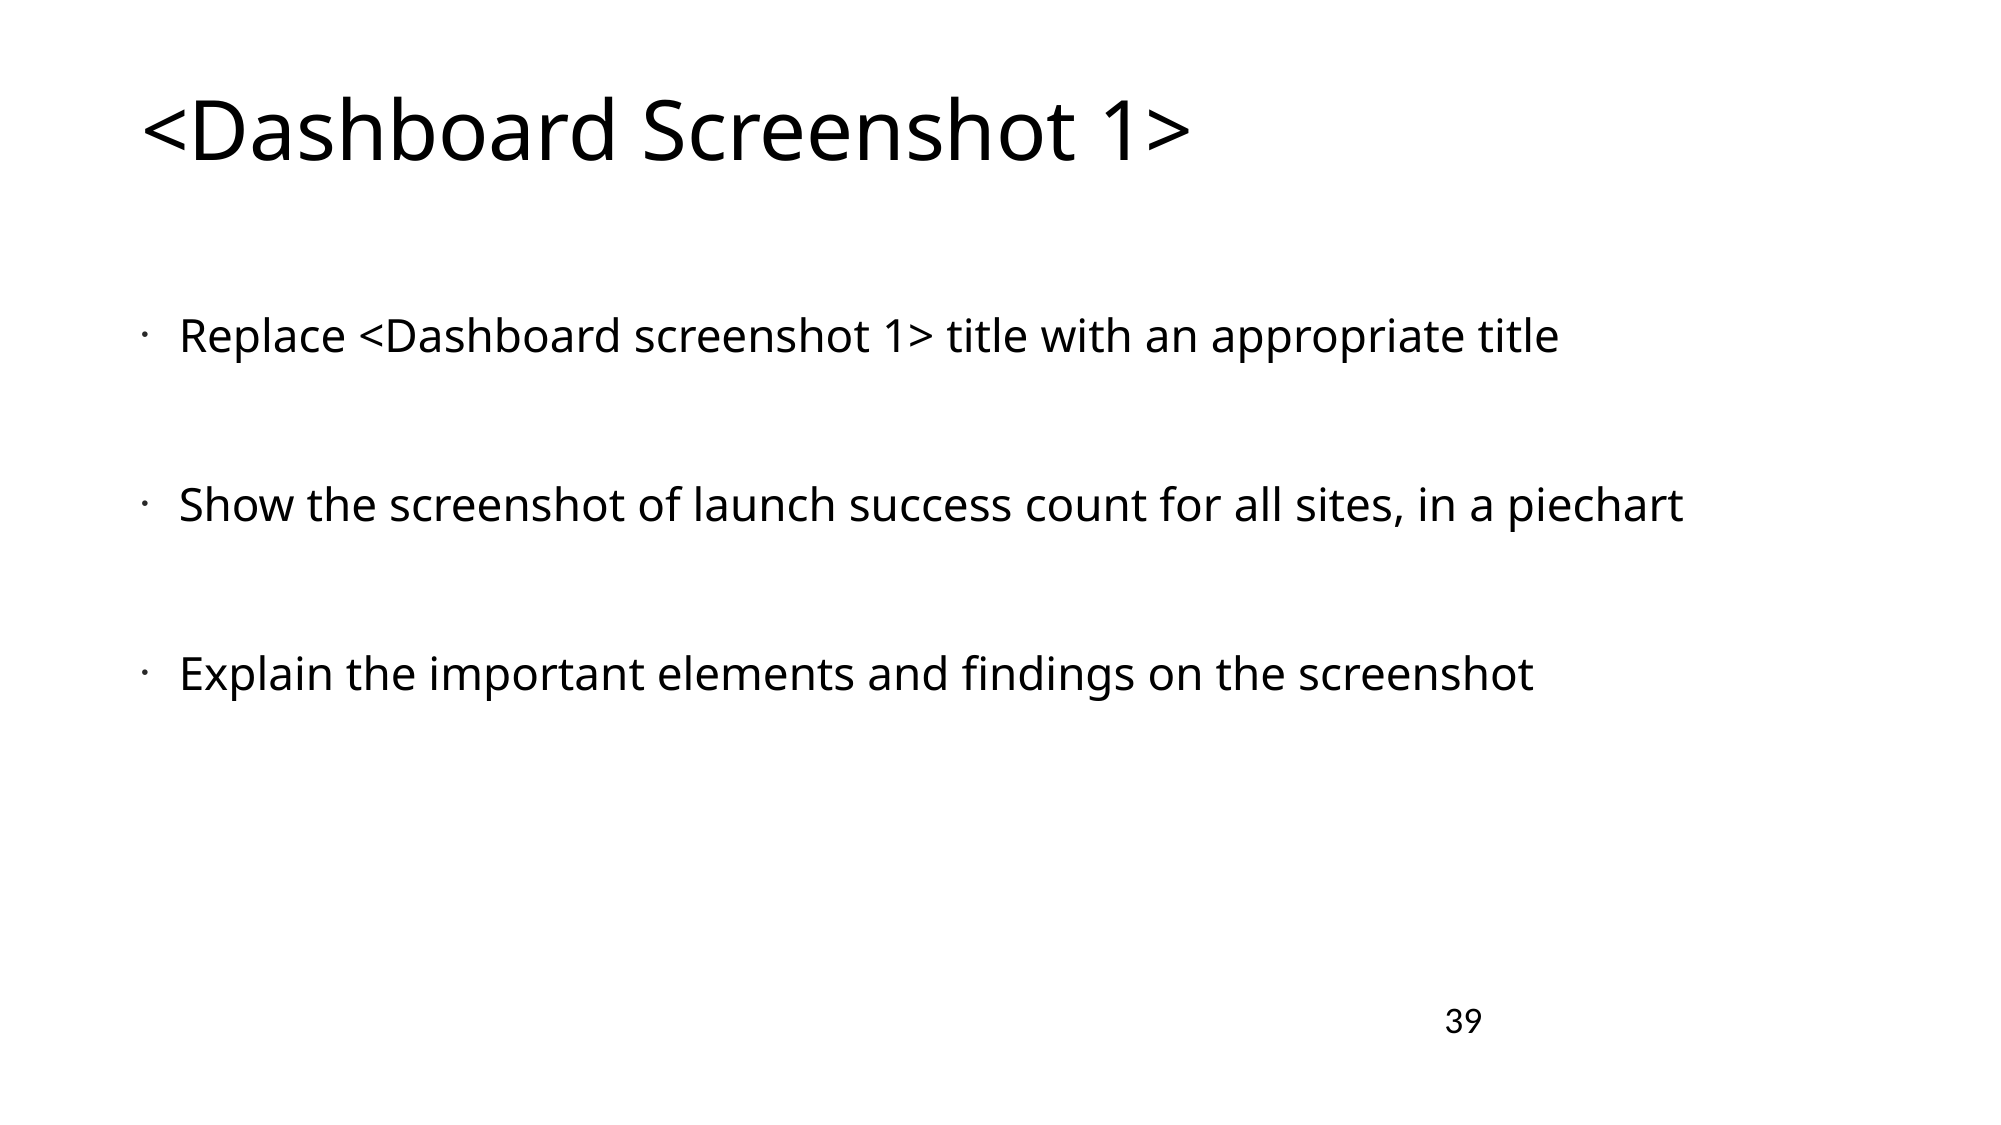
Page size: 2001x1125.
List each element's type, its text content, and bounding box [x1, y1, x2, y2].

slide_number <szám> [1429, 988, 1880, 1055]
list Replace <Dashboard screenshot 1> title with an appropriate title Show the screenshot of launch success count for all sites, in a piechart Explain the important elements and findings on the screenshot [126, 299, 1725, 1014]
text_box <Dashboard Screenshot 1> [126, 88, 1852, 179]
